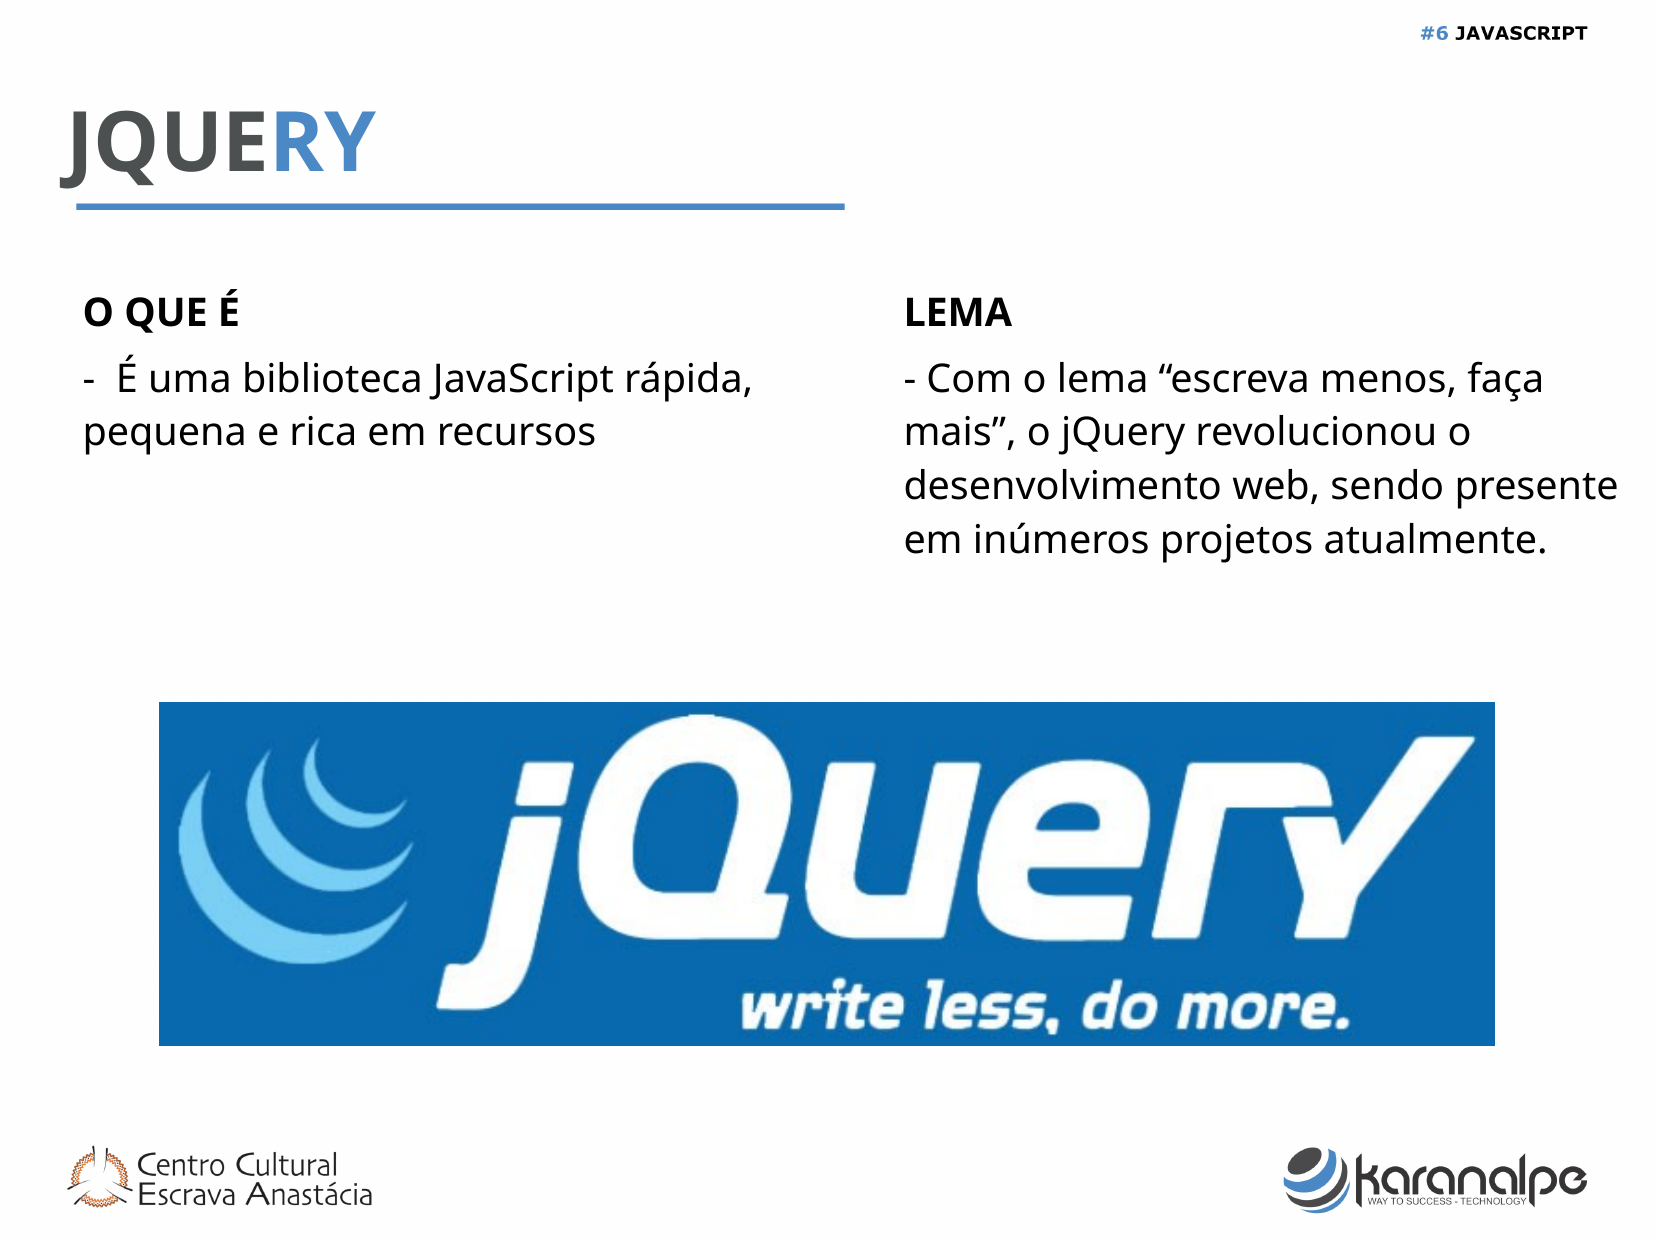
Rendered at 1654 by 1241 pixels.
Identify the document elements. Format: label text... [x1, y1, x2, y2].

list LEMA - Com o lema “escreva menos, faça mais”, o jQuery revolucionou o desenvolvimento web, sendo presente em inúmeros projetos atualmente. [903, 284, 1630, 697]
list O QUE É - É uma biblioteca JavaScript rápida, pequena e rica em recursos [82, 284, 839, 650]
title JQUERY [66, 35, 1555, 243]
picture [0, 0, 1654, 1241]
